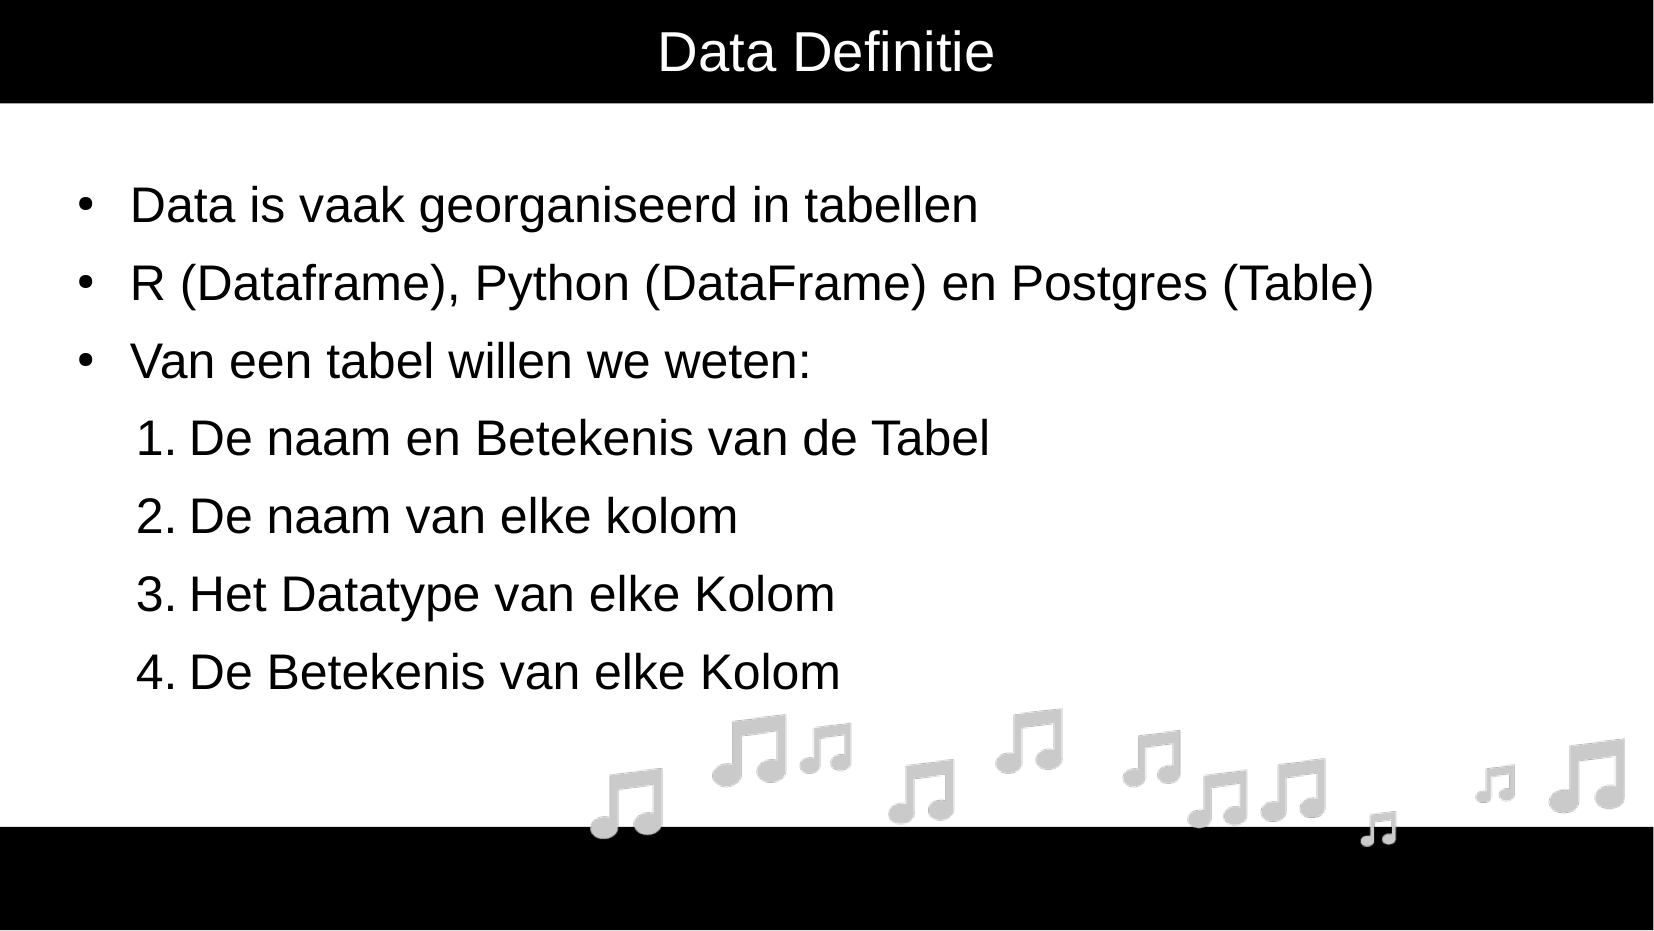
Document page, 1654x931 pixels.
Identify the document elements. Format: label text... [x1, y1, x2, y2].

title Data Definitie [59, 6, 1595, 98]
list Data is vaak georganiseerd in tabellen R (Dataframe), Python (DataFrame) en Postgres (Table) Van een tabel willen we weten: De naam en Betekenis van de Tabel De naam van elke kolom Het Datatype van elke Kolom De Betekenis van elke Kolom [59, 177, 1595, 768]
